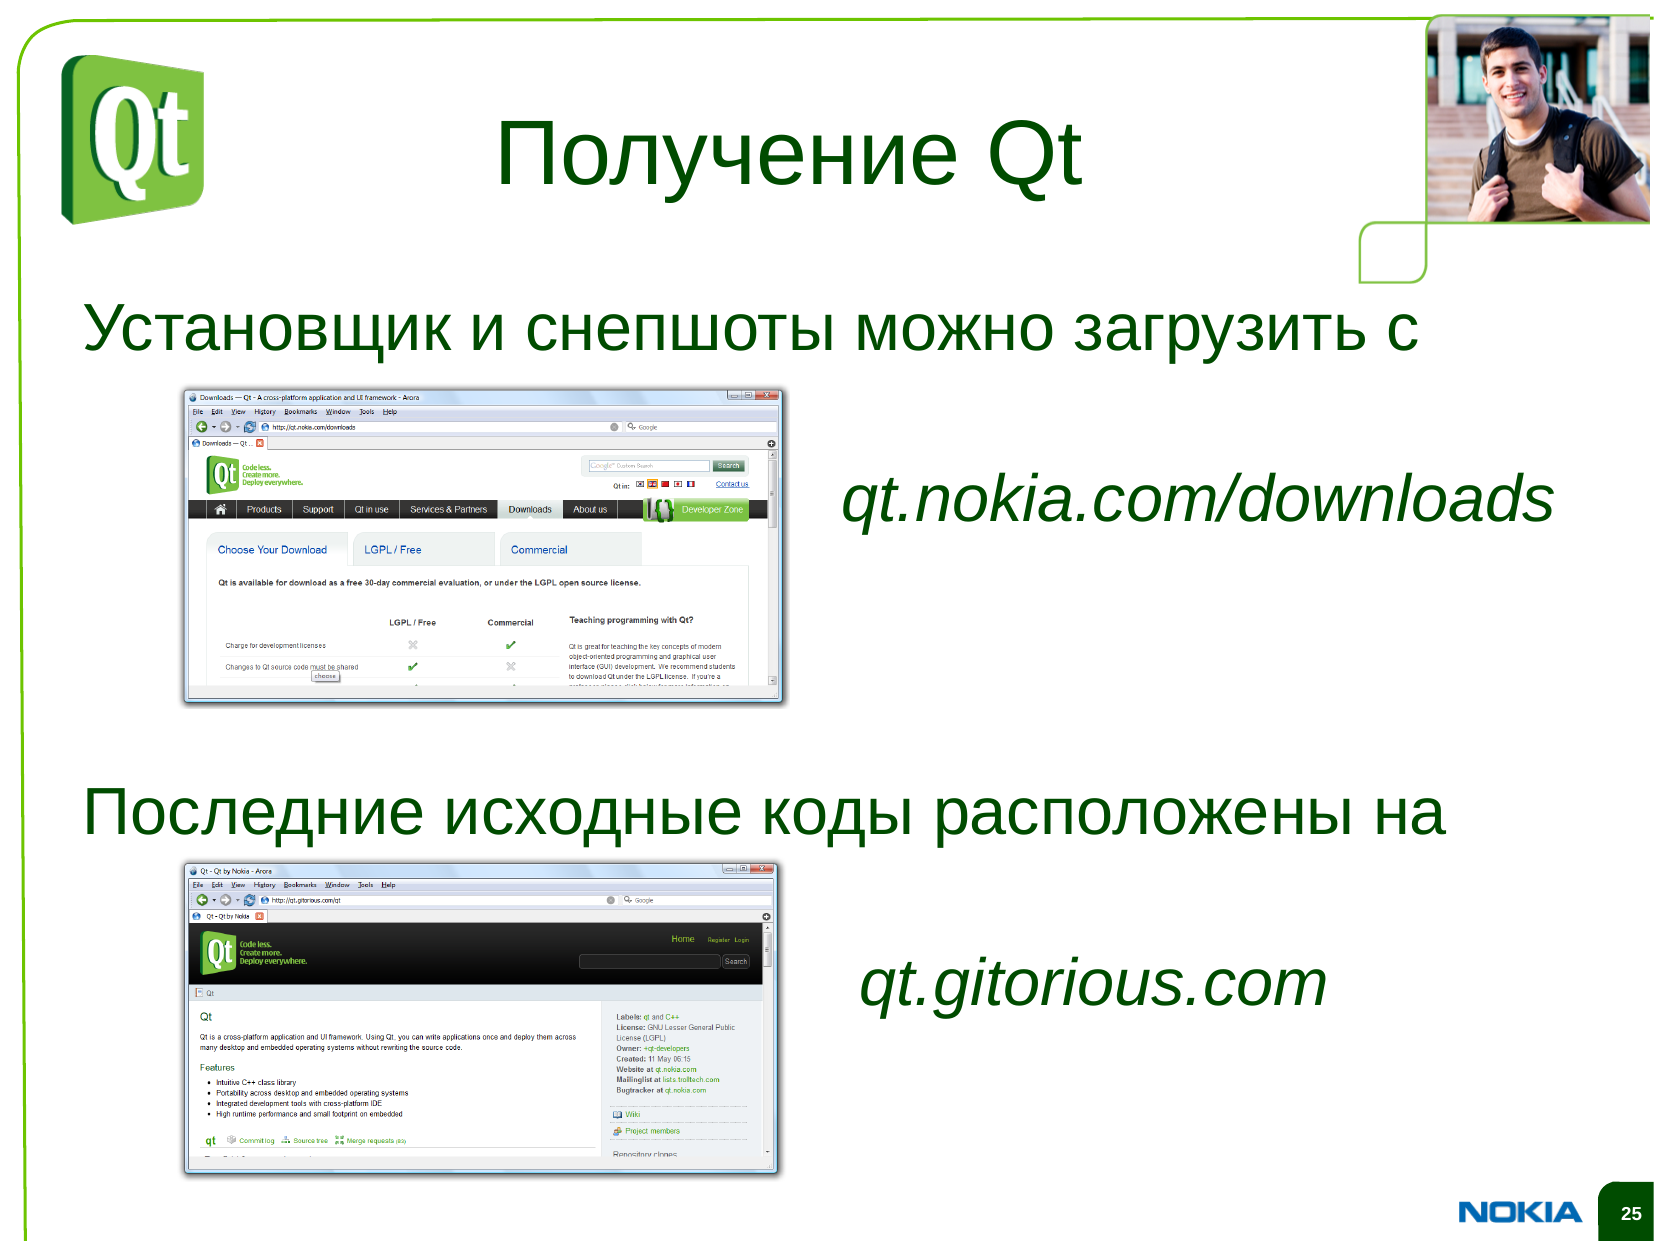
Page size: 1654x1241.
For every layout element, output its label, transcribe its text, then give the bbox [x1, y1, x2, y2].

title Получение Qt [251, 49, 1327, 257]
picture [177, 856, 787, 1182]
picture [1459, 1201, 1583, 1223]
picture [177, 383, 790, 709]
picture [1335, 3, 1650, 304]
list Установщик и снепшоты можно загрузить с qt.nokia.com/downloads Последние исходные коды расположены на qt.gitorious.com [82, 290, 1571, 1094]
picture [61, 55, 204, 225]
